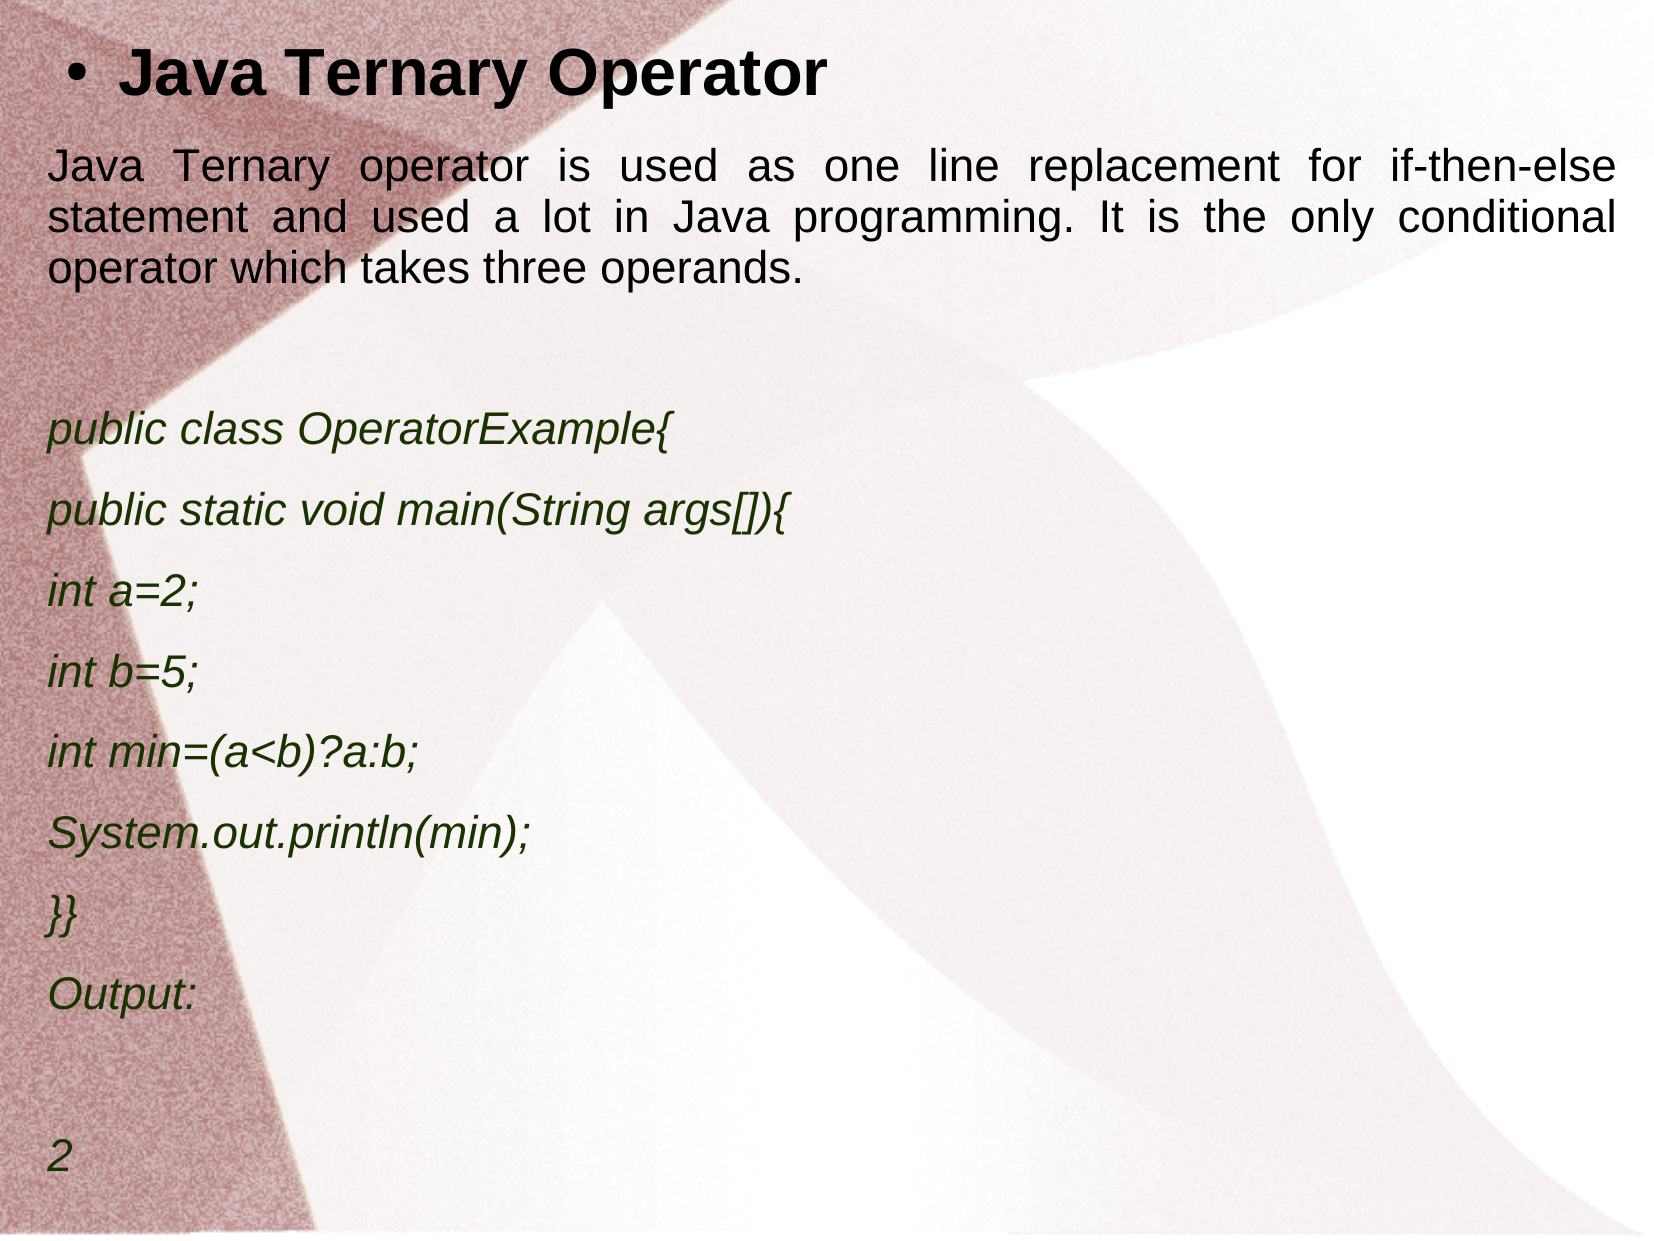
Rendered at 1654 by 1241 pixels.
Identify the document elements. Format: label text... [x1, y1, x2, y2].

list Java Ternary Operator Java Ternary operator is used as one line replacement for if-then-else statement and used a lot in Java programming. It is the only conditional operator which takes three operands. public class OperatorExample{ public static void main(String args[]){ int a=2; int b=5; int min=(a<b)?a:b; System.out.println(min); }} Output: 2 [47, 35, 1619, 1205]
picture [0, 0, 1654, 1241]
